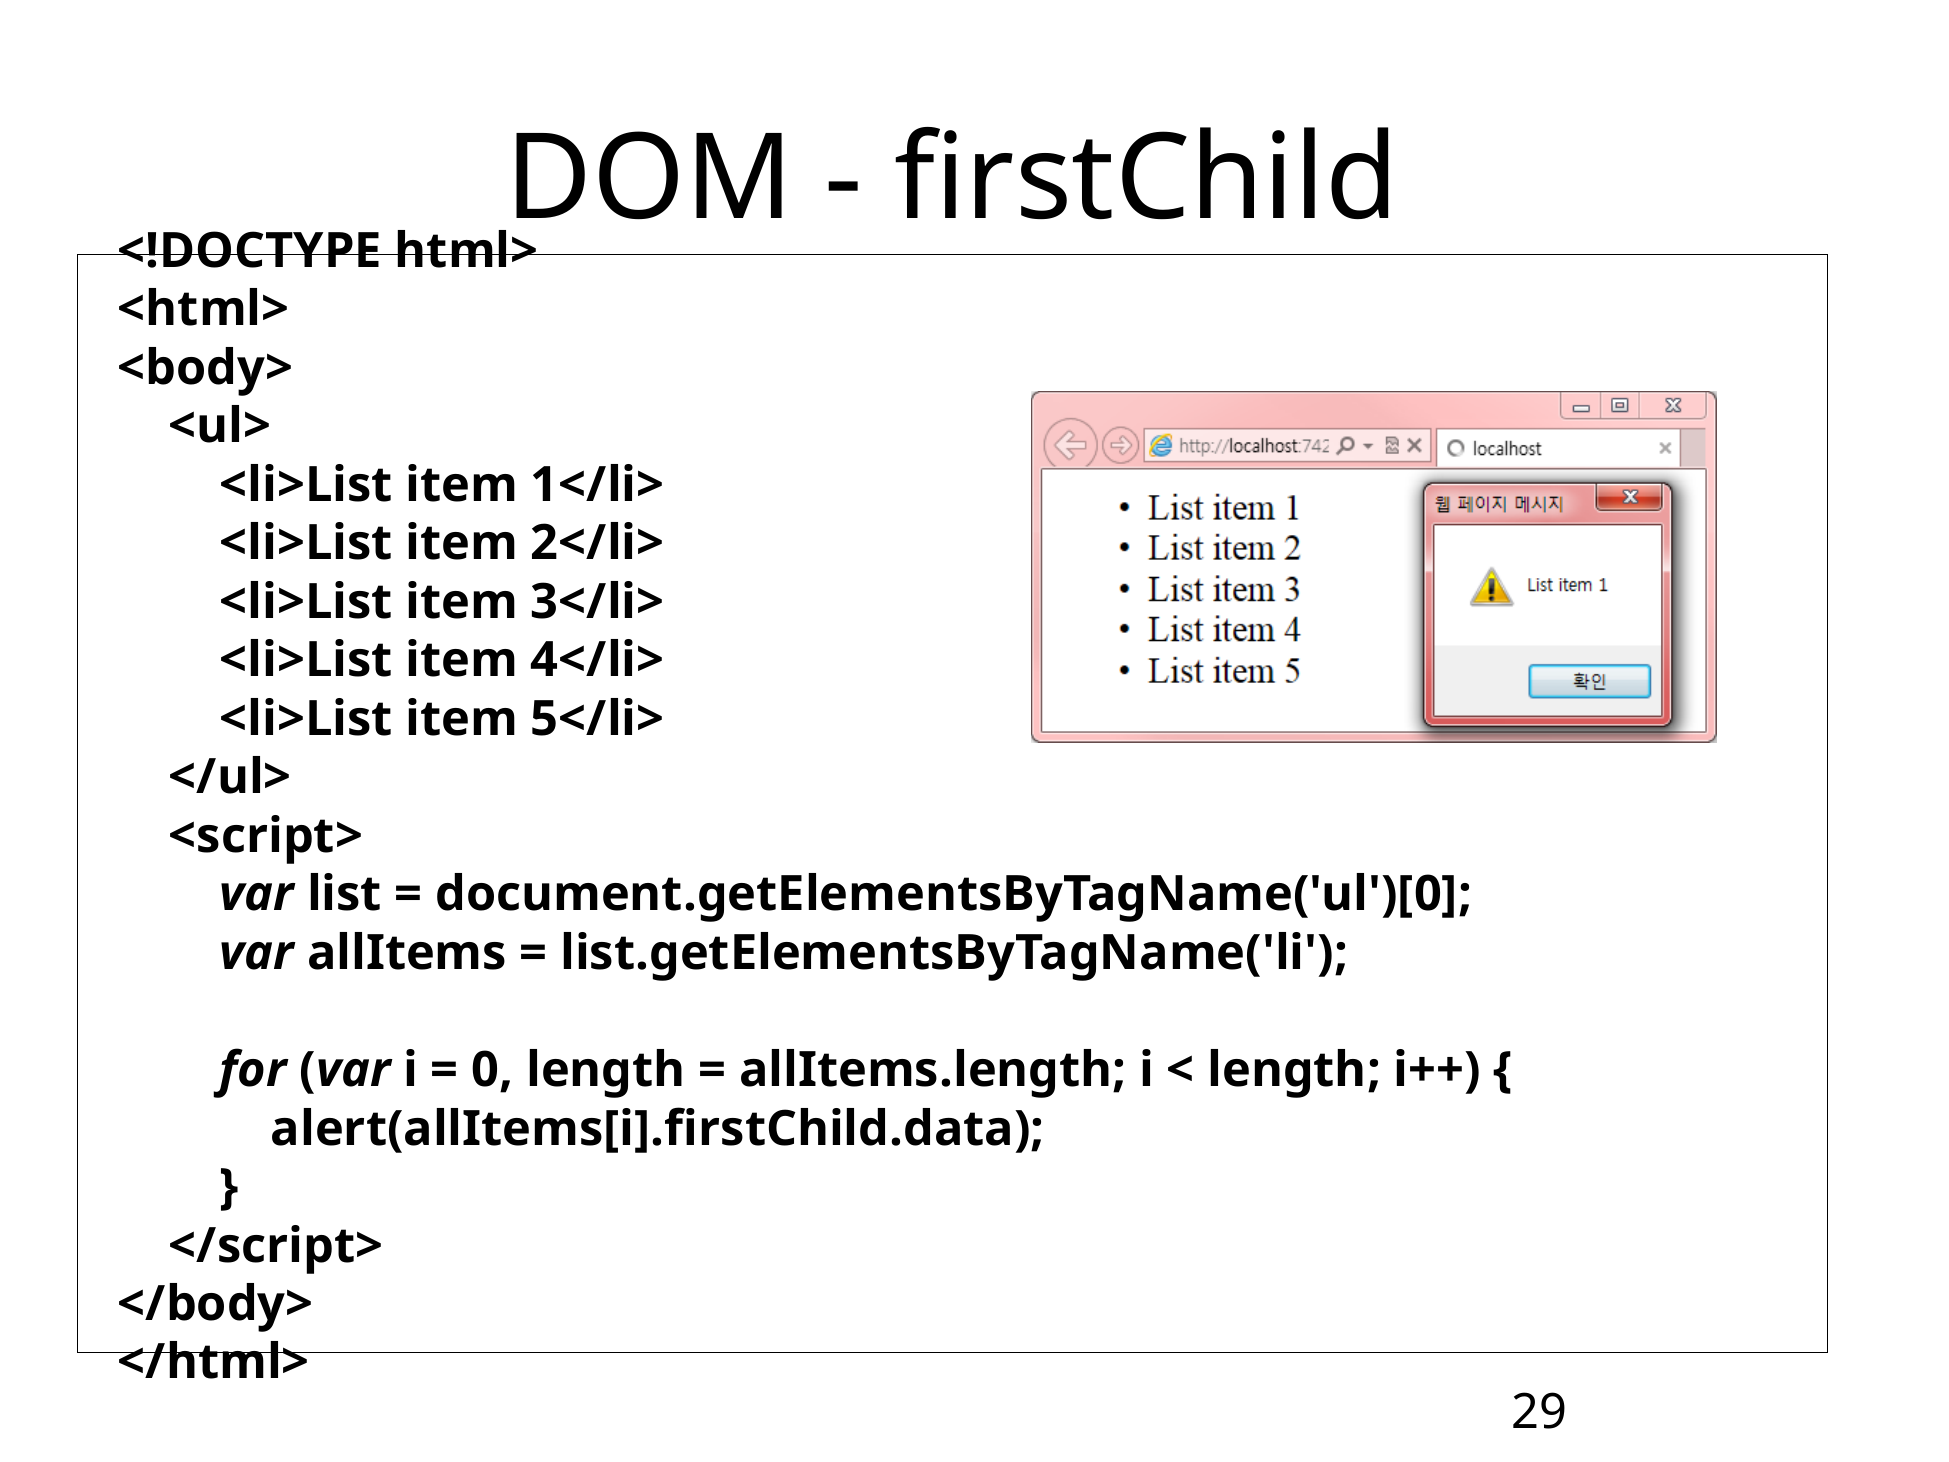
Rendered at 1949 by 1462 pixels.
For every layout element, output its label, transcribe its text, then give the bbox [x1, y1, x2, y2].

text_box <!DOCTYPE html> <html> <body> <ul> <li>List item 1</li> <li>List item 2</li> <li>List item 3</li> <li>List item 4</li> <li>List item 5</li> </ul> <script> var list = document.getElementsByTagName('ul')[0]; var allItems = list.getElementsByTagName('li'); for (var i = 0, length = allItems.length; i < length; i++) { alert(allItems[i].firstChild.data); } </script> </body> </html> [77, 254, 1828, 1353]
picture [1031, 391, 1717, 743]
slide_number <숫자> [1496, 1372, 1899, 1462]
title DOM - firstChild [156, 92, 1749, 254]
